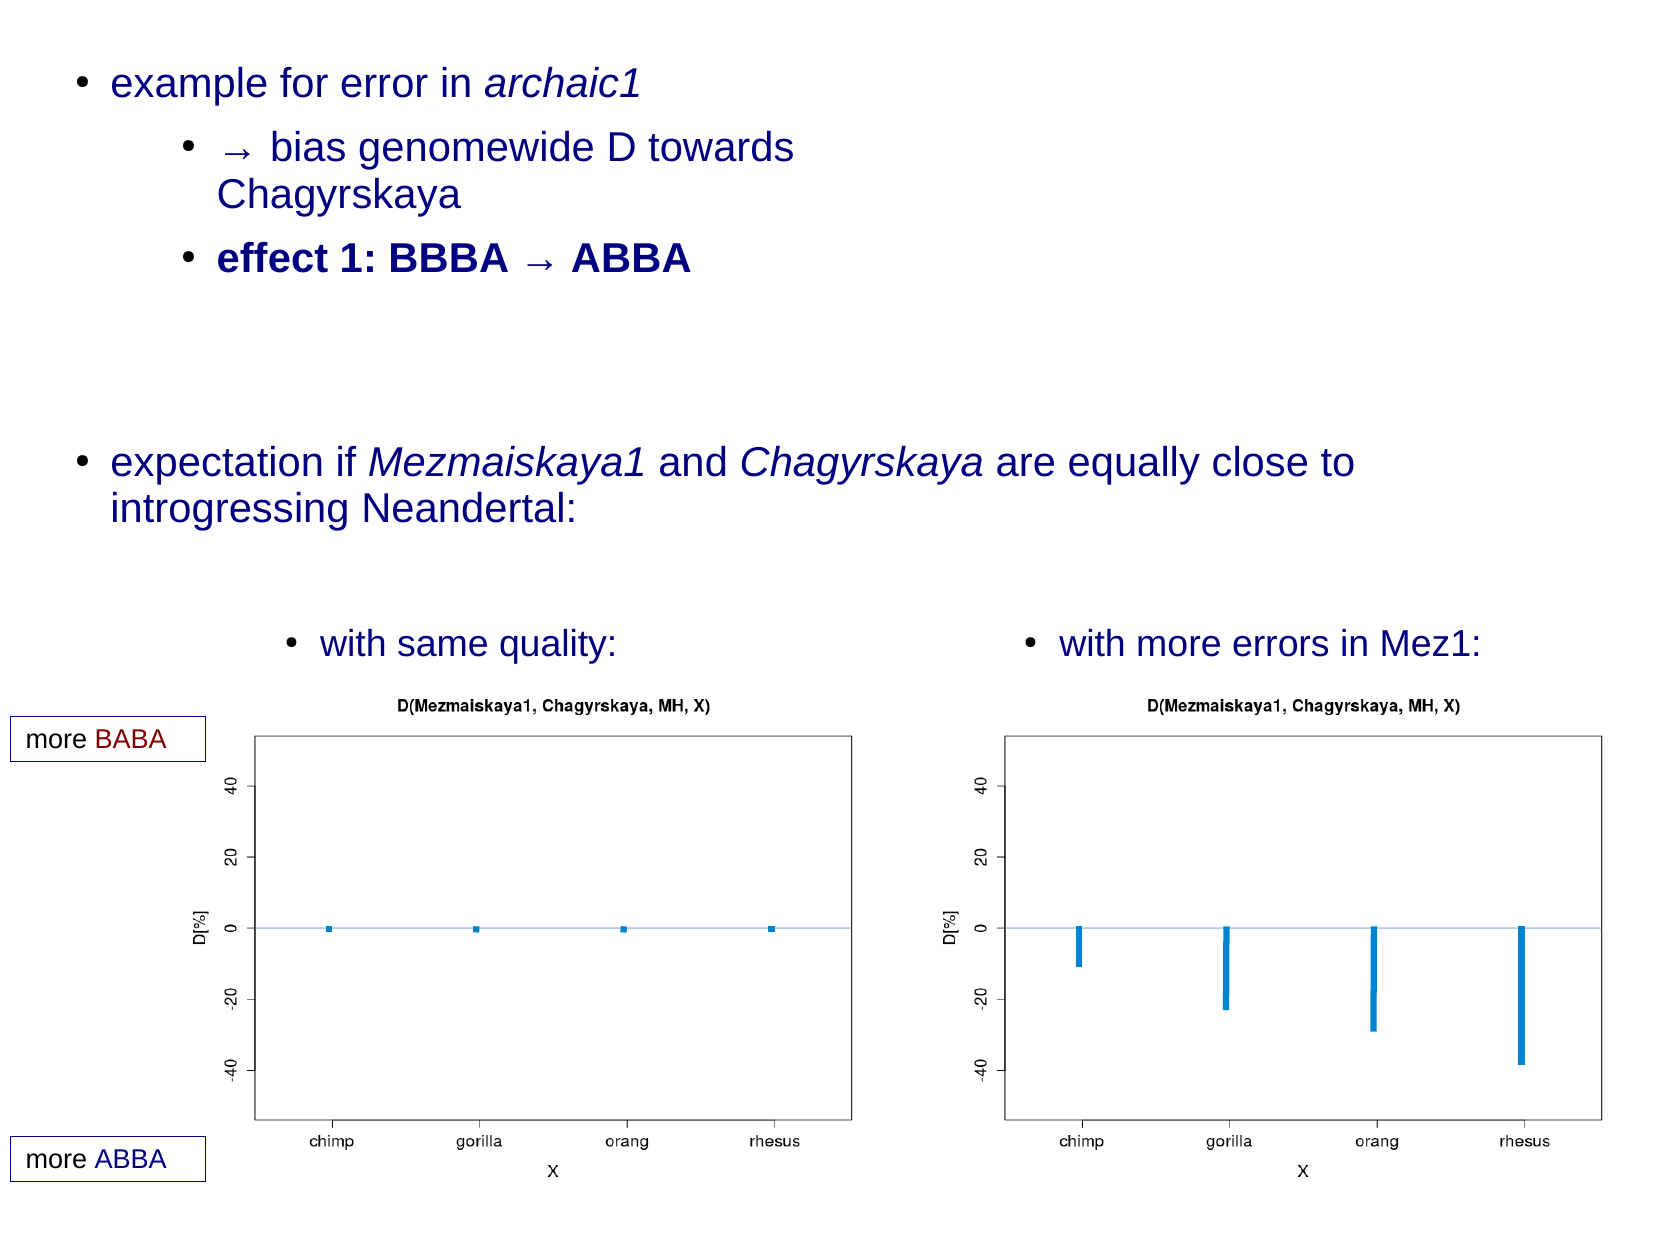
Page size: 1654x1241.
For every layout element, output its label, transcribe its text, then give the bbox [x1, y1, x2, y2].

picture [180, 677, 871, 1188]
text_box with more errors in Mez1: [1009, 615, 1546, 714]
picture [930, 677, 1621, 1188]
text_box more BABA [10, 716, 206, 762]
text_box with same quality: [270, 615, 731, 677]
text_box more ABBA [10, 1136, 206, 1182]
subtitle example for error in archaic1 → bias genomewide D towards Chagyrskaya effect 1: BBBA → ABBA expectation if Mezmaiskaya1 and Chagyrskaya are equally close to introgressing Neandertal: [75, 60, 1576, 578]
